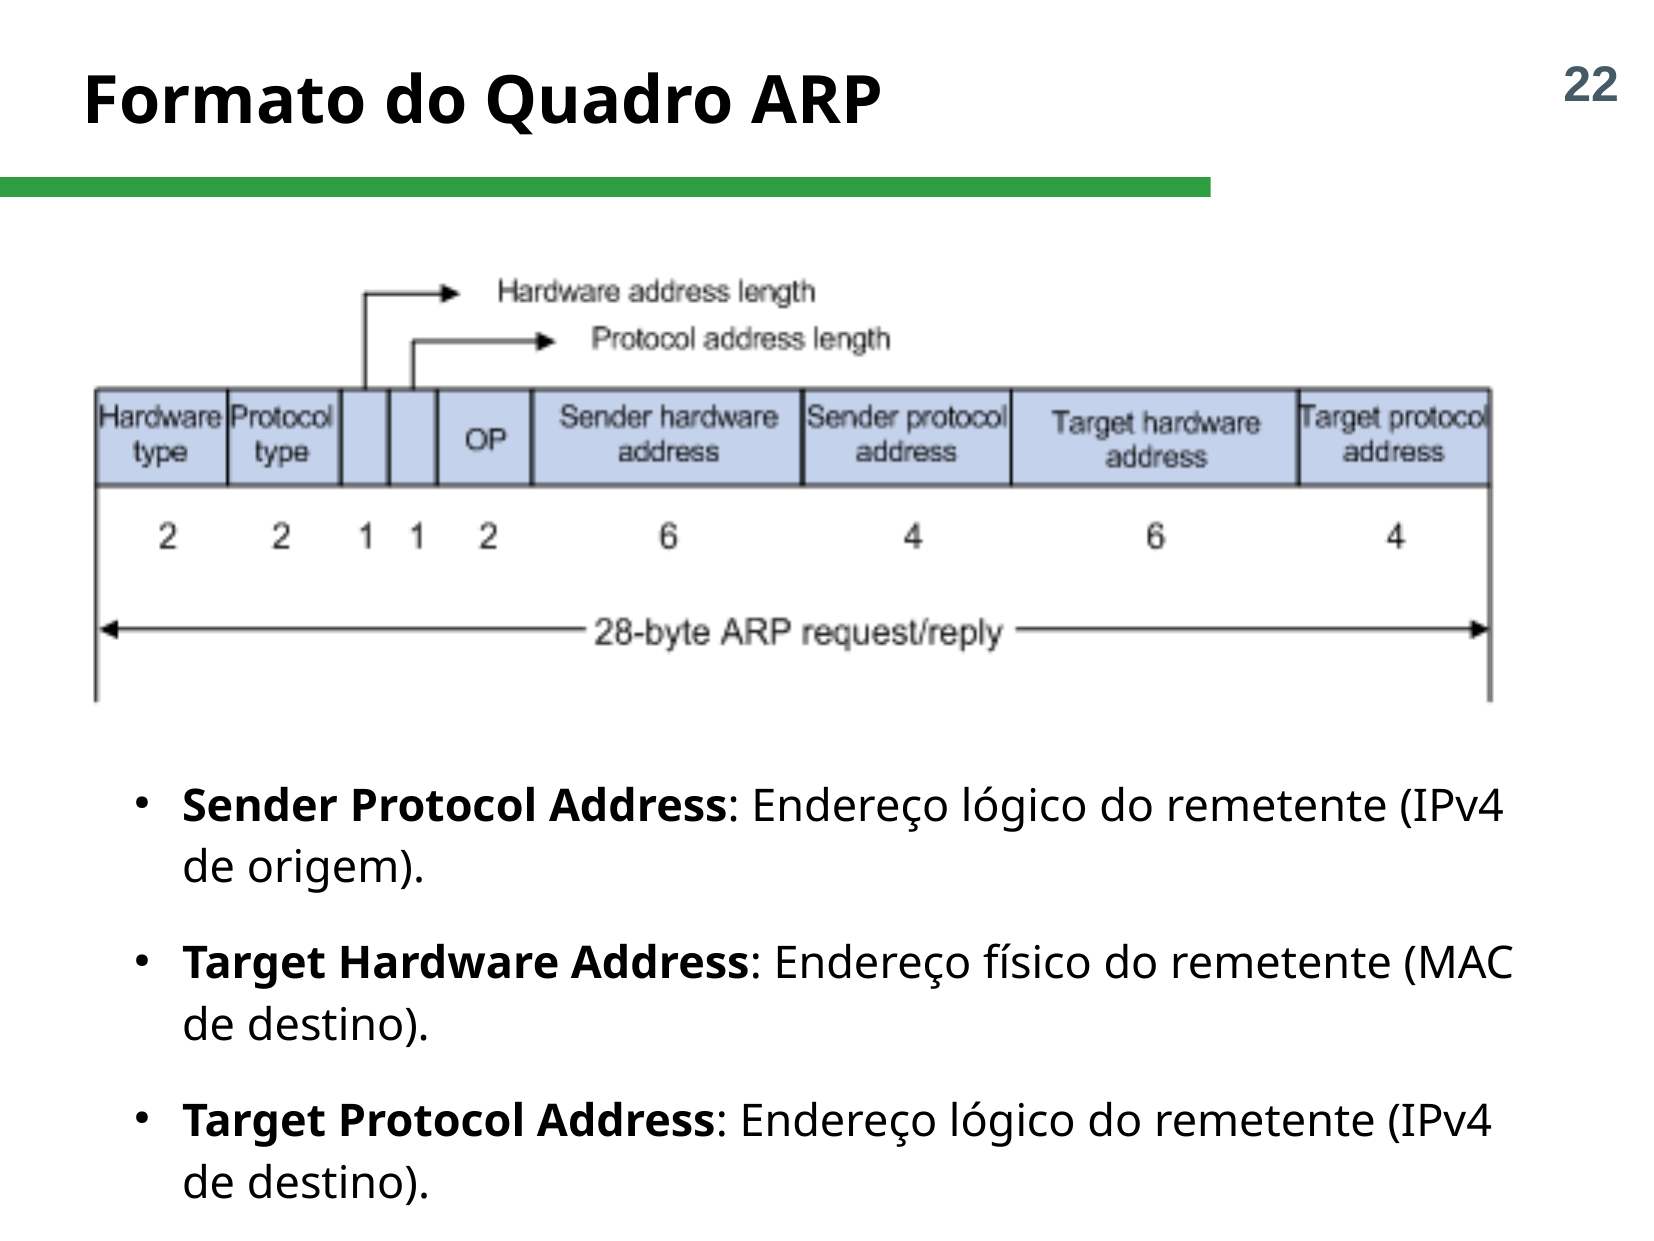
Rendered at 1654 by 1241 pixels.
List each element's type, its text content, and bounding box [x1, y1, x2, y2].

picture [89, 267, 1506, 709]
title Formato do Quadro ARP [82, 0, 1152, 202]
list Sender Protocol Address: Endereço lógico do remetente (IPv4 de origem). Target Hardware Address: Endereço físico do remetente (MAC de destino). Target Protocol Address: Endereço lógico do remetente (IPv4 de destino). [118, 773, 1536, 1215]
